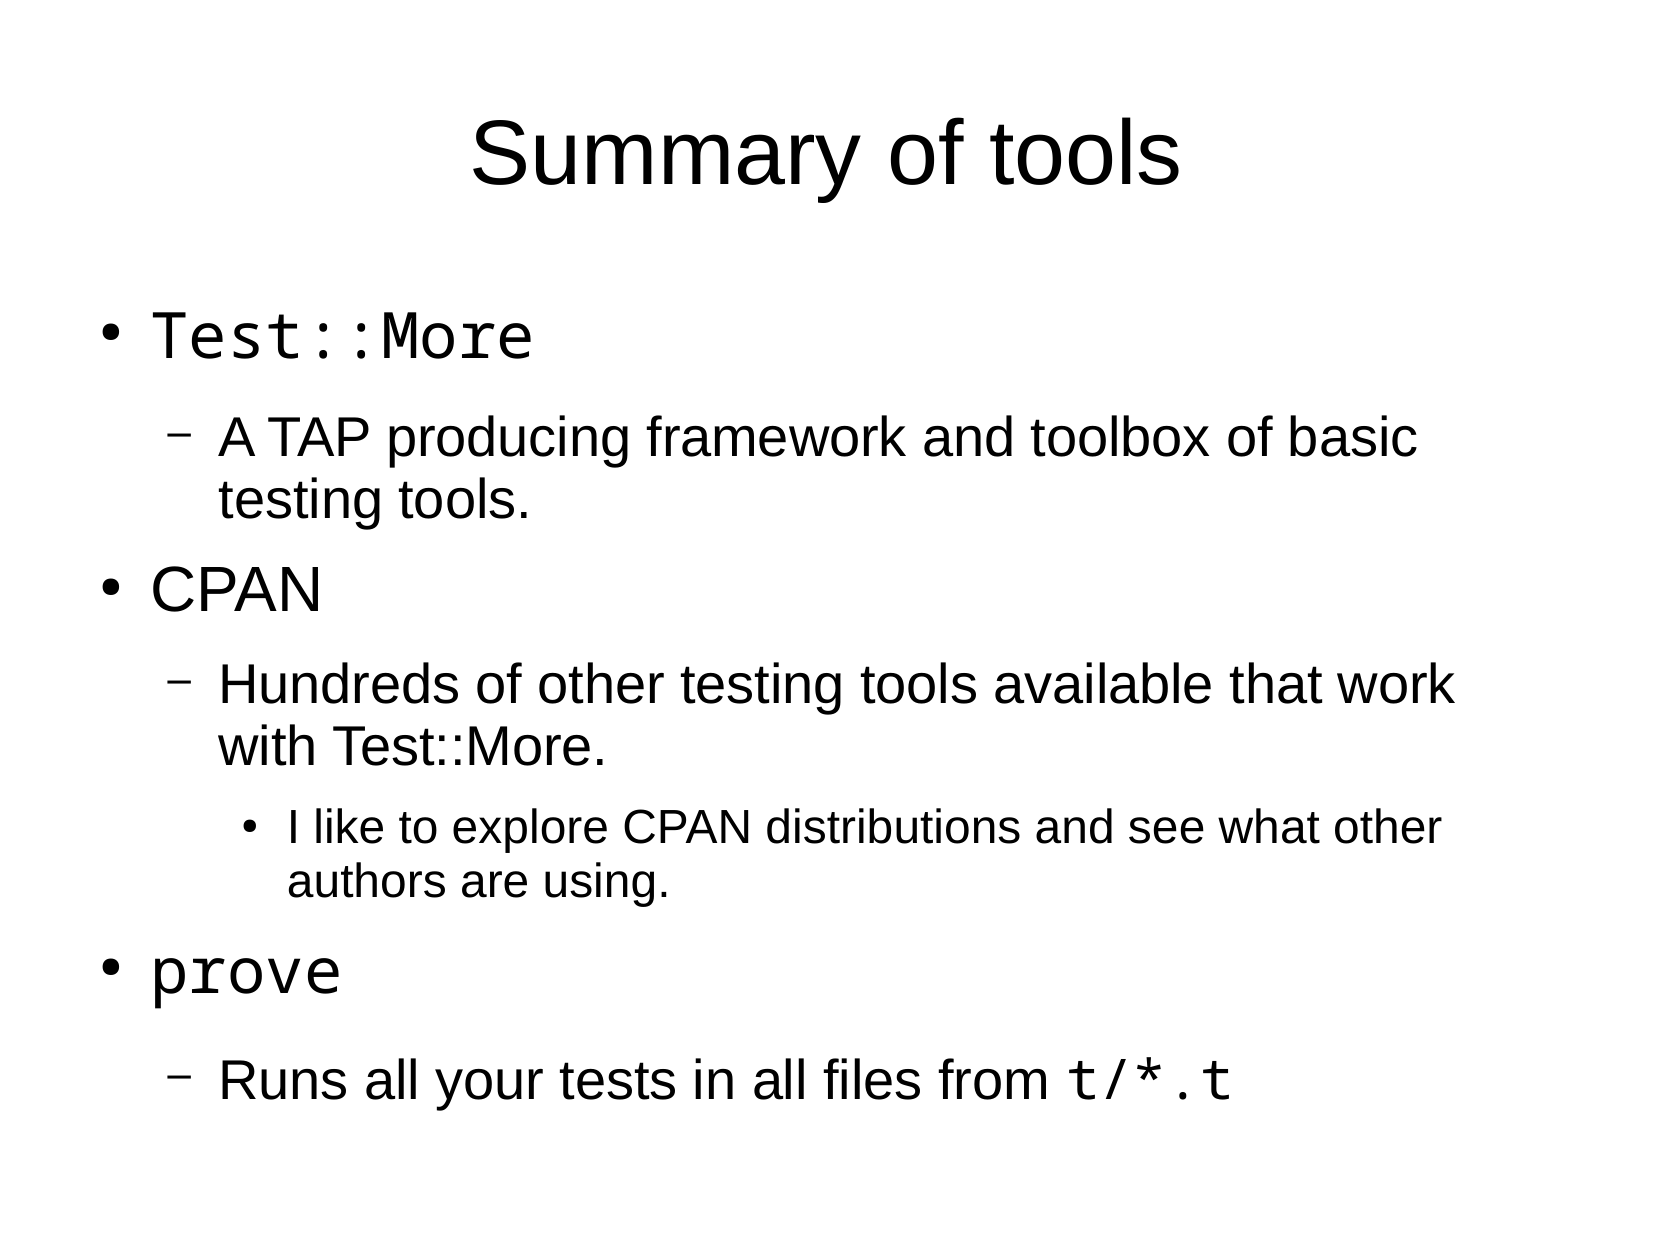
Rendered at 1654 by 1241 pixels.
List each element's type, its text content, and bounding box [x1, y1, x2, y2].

list Test::More A TAP producing framework and toolbox of basic testing tools. CPAN Hundreds of other testing tools available that work with Test::More. I like to explore CPAN distributions and see what other authors are using. prove Runs all your tests in all files from t/*.t [82, 290, 1571, 1126]
title Summary of tools [82, 49, 1571, 257]
